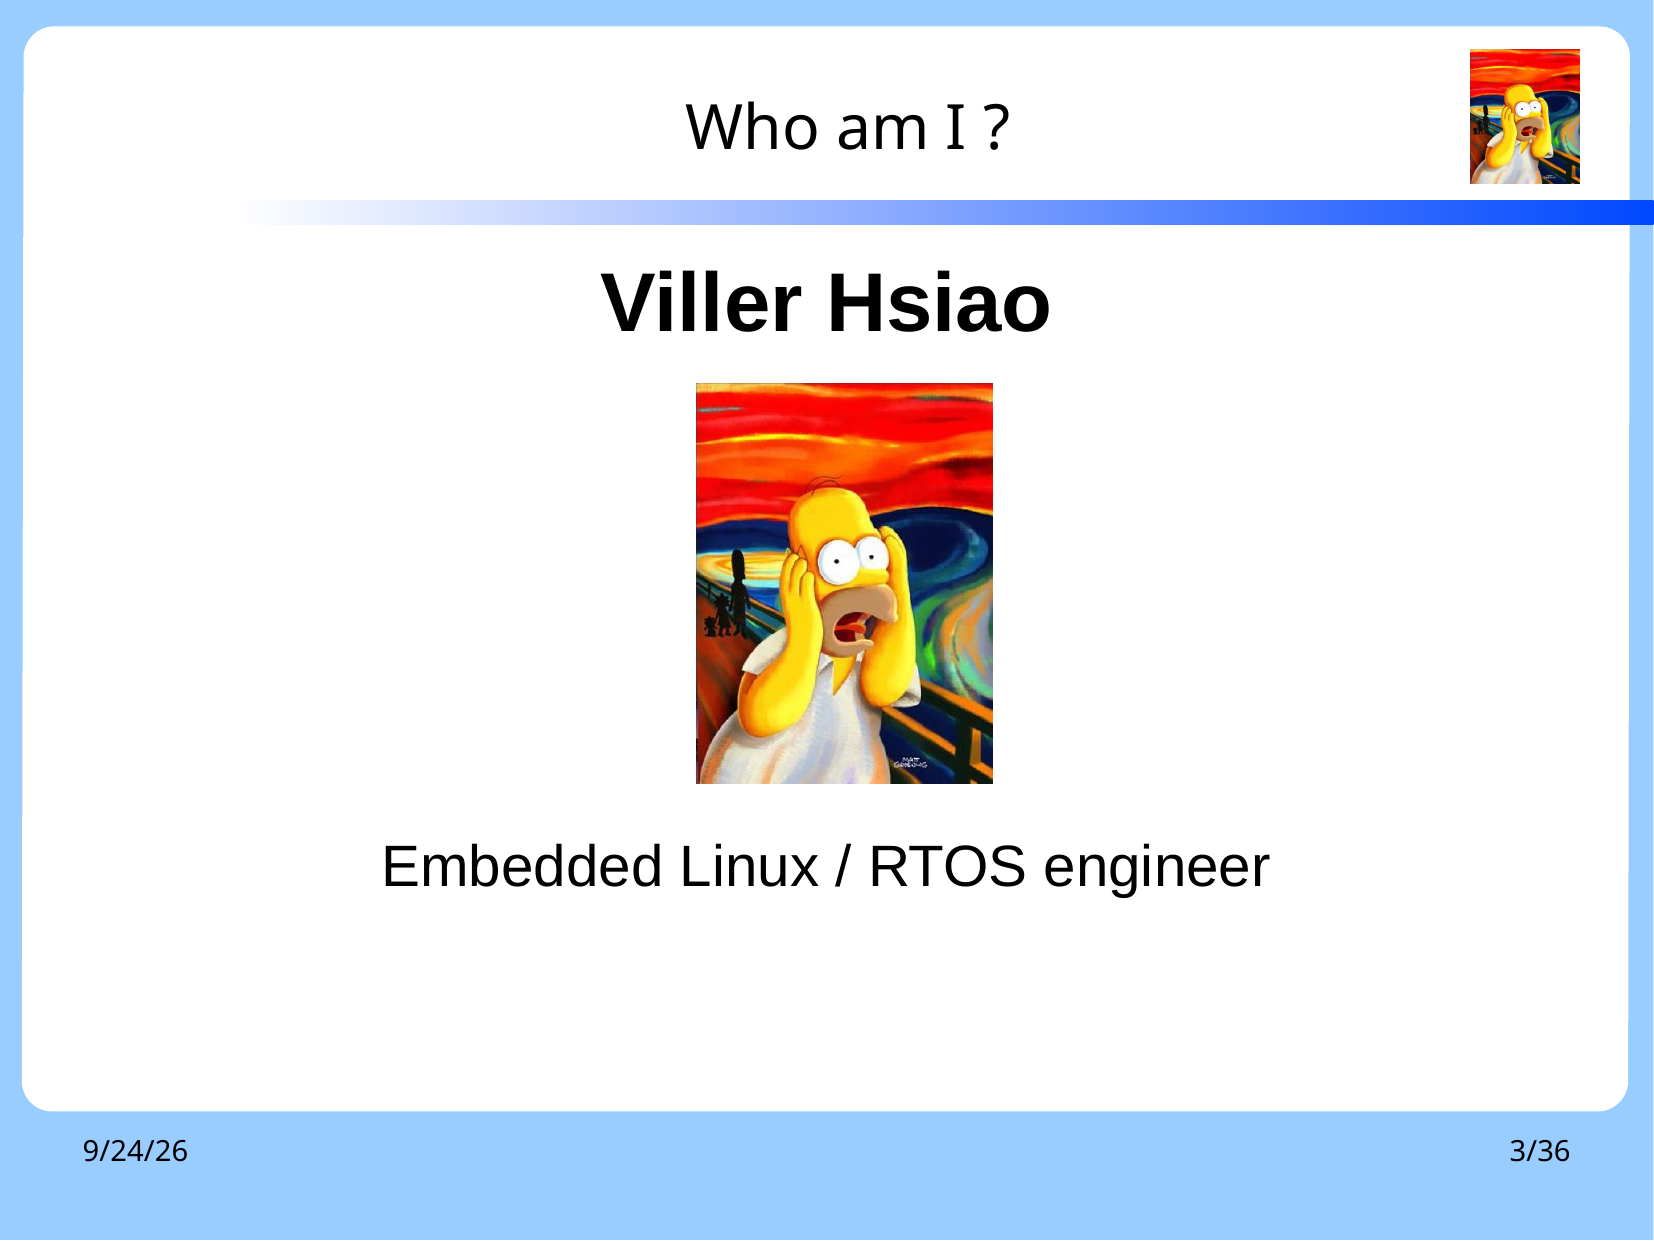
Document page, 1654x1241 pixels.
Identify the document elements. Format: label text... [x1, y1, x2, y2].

picture [1470, 49, 1580, 184]
title Who am I ? [82, 49, 1371, 191]
subtitle Viller Hsiao Embedded Linux / RTOS engineer [82, 191, 1571, 1029]
picture [696, 383, 993, 784]
